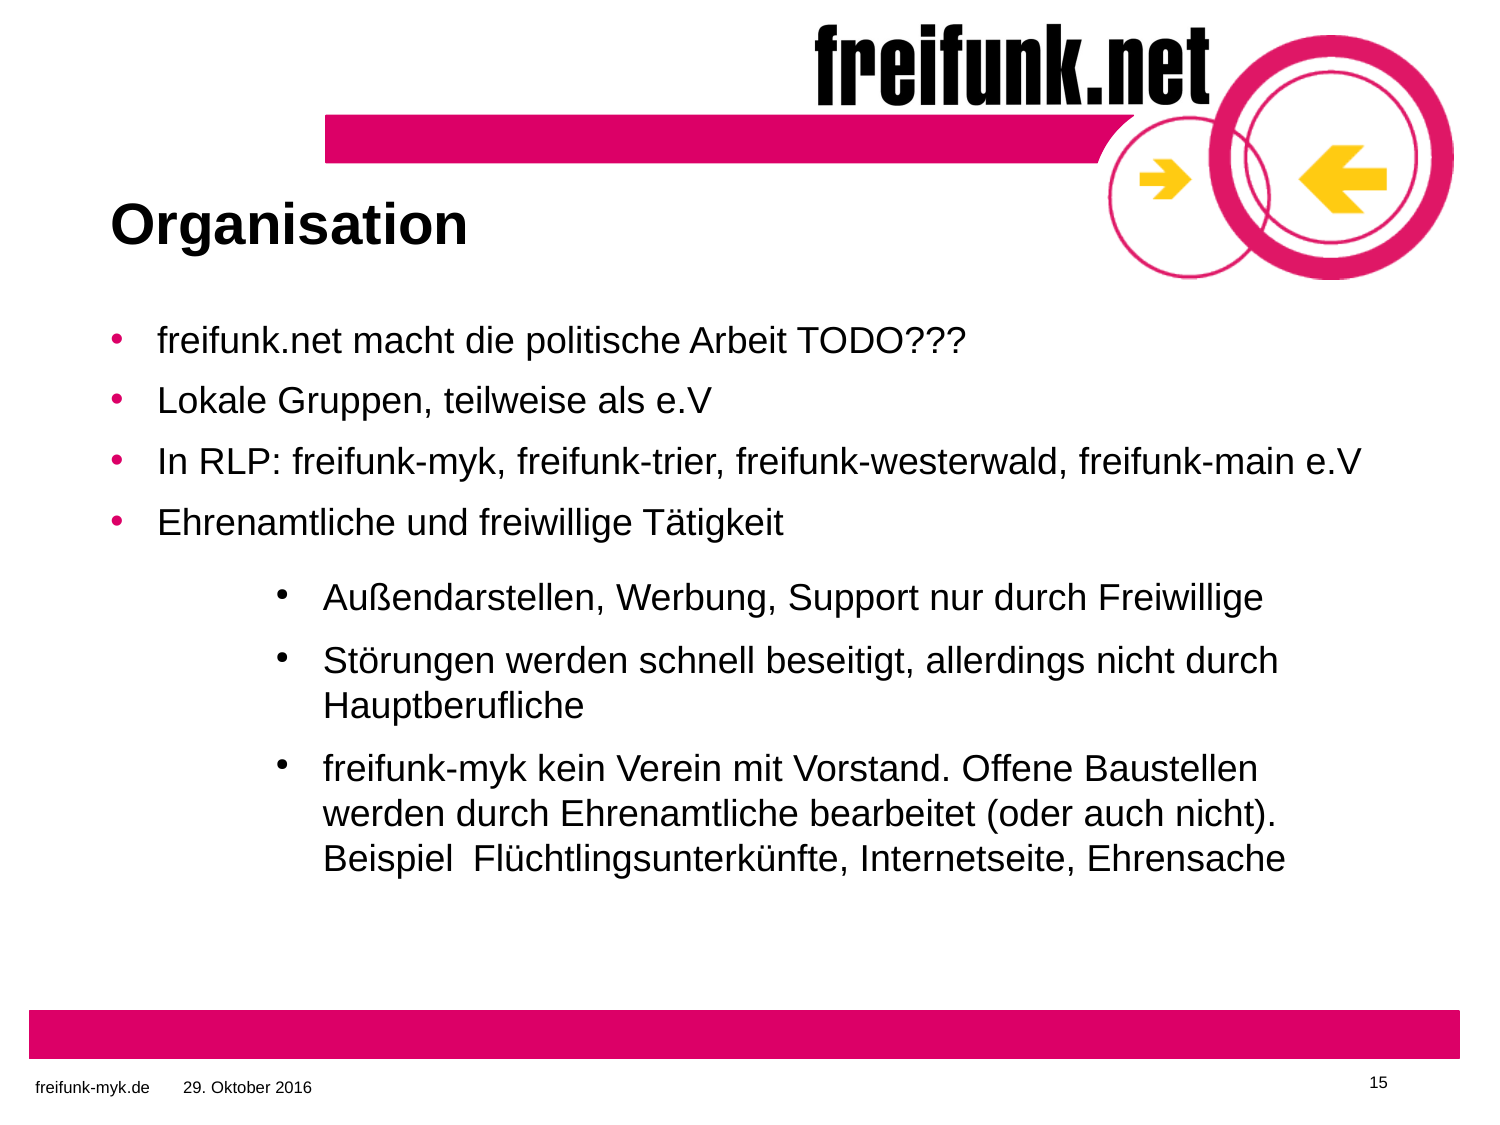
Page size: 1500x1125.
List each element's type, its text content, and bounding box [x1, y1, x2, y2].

picture [816, 24, 1454, 280]
title Organisation [110, 160, 1093, 282]
list freifunk.net macht die politische Arbeit TODO??? Lokale Gruppen, teilweise als e.V In RLP: freifunk-myk, freifunk-trier, freifunk-westerwald, freifunk-main e.V Ehrenamtliche und freiwillige Tätigkeit Außendarstellen, Werbung, Support nur durch Freiwillige Störungen werden schnell beseitigt, allerdings nicht durch Hauptberufliche freifunk-myk kein Verein mit Vorstand. Offene Baustellen werden durch Ehrenamtliche bearbeitet (oder auch nicht). Beispiel Flüchtlingsunterkünfte, Internetseite, Ehrensache [110, 312, 1392, 1000]
